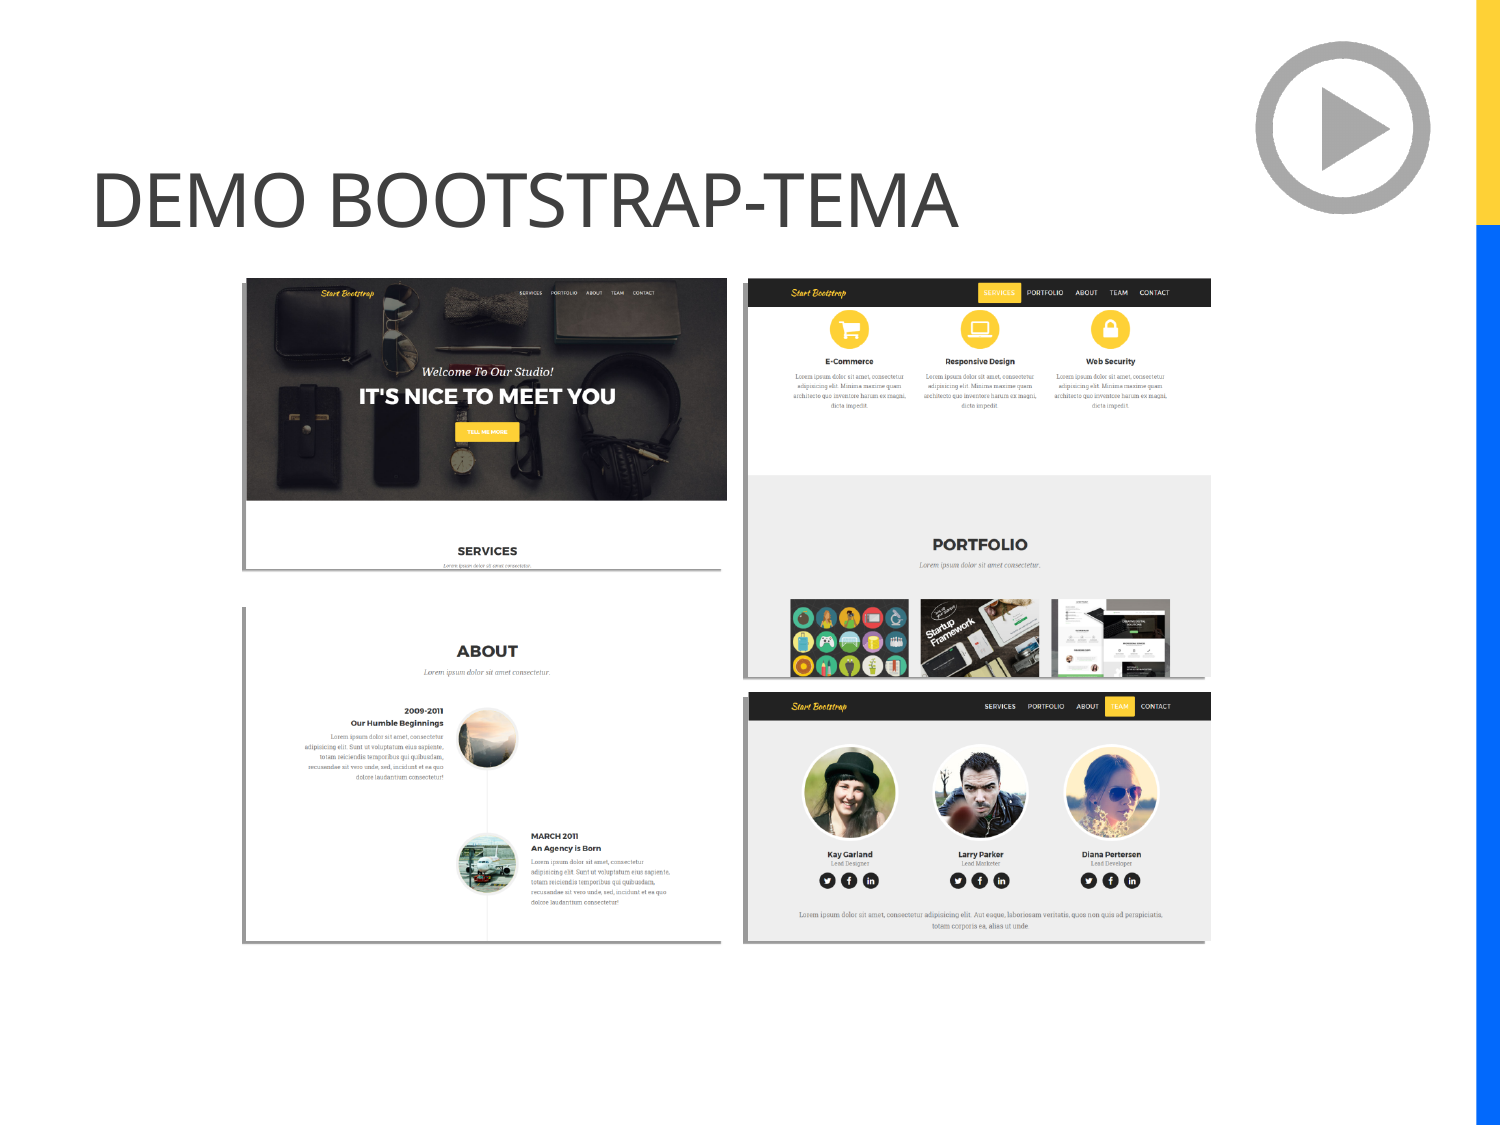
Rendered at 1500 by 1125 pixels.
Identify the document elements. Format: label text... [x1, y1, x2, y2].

picture [246, 278, 727, 569]
list [75, 287, 1326, 1005]
picture [748, 692, 1211, 941]
picture [748, 278, 1211, 677]
picture [1234, 19, 1451, 236]
picture [246, 603, 727, 941]
title Demo Bootstrap-tema [75, 25, 1026, 251]
